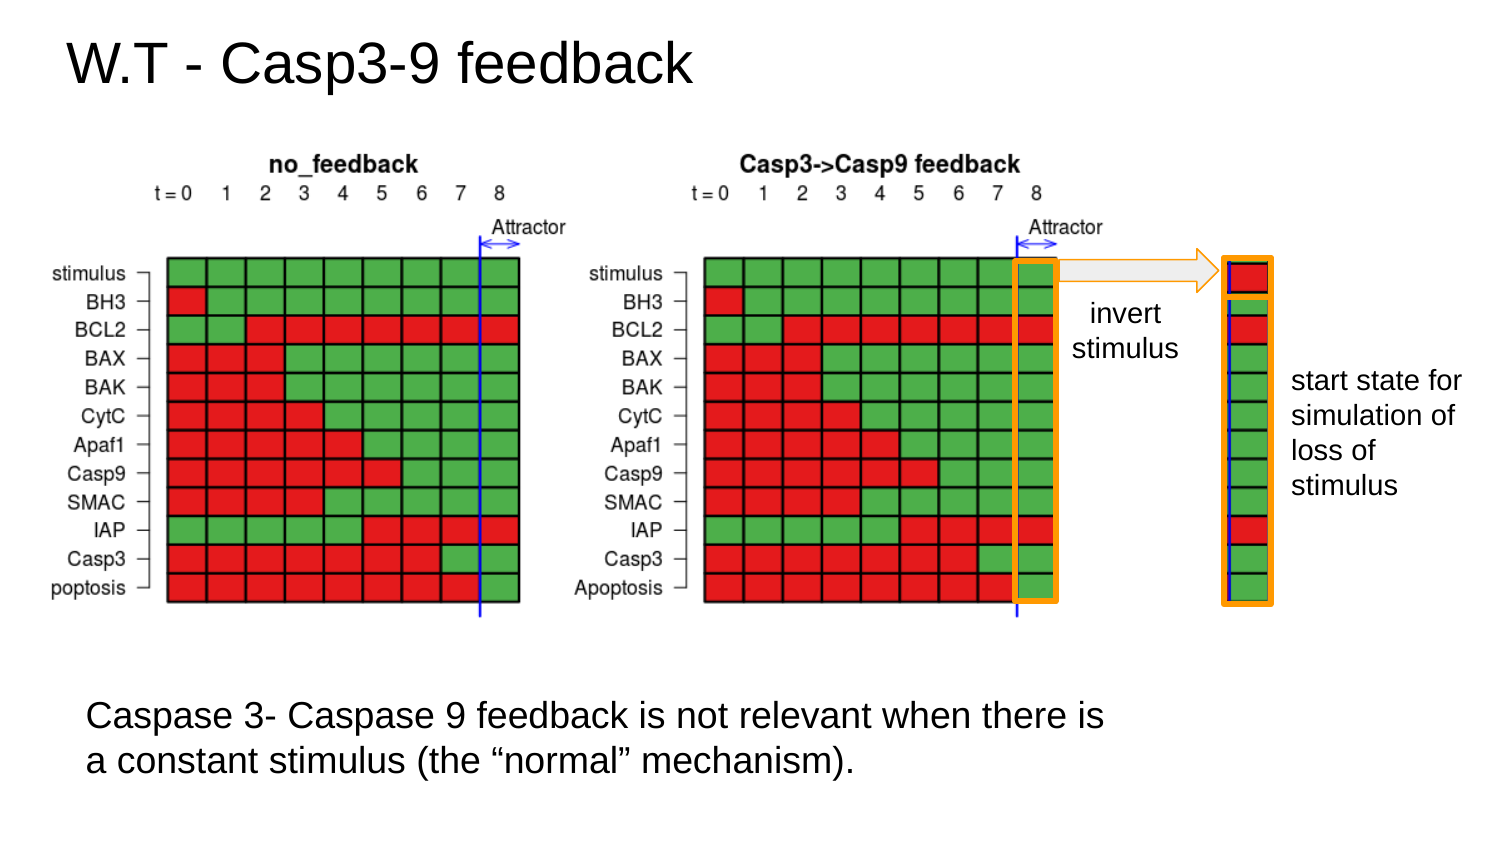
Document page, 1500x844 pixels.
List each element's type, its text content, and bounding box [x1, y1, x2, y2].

picture [1018, 264, 1053, 598]
picture [1227, 261, 1268, 294]
picture [51, 114, 1125, 634]
title W.T - Casp3-9 feedback [51, 10, 1449, 105]
text_box Caspase 3- Caspase 9 feedback is not relevant when there is a constant stimulus (the “normal” mechanism). [70, 675, 1144, 780]
text_box invert stimulus [1055, 292, 1196, 366]
picture [1227, 300, 1268, 602]
text_box [1059, 248, 1219, 293]
text_box start state for simulation of loss of stimulus [1275, 261, 1486, 602]
picture [1059, 282, 1125, 292]
